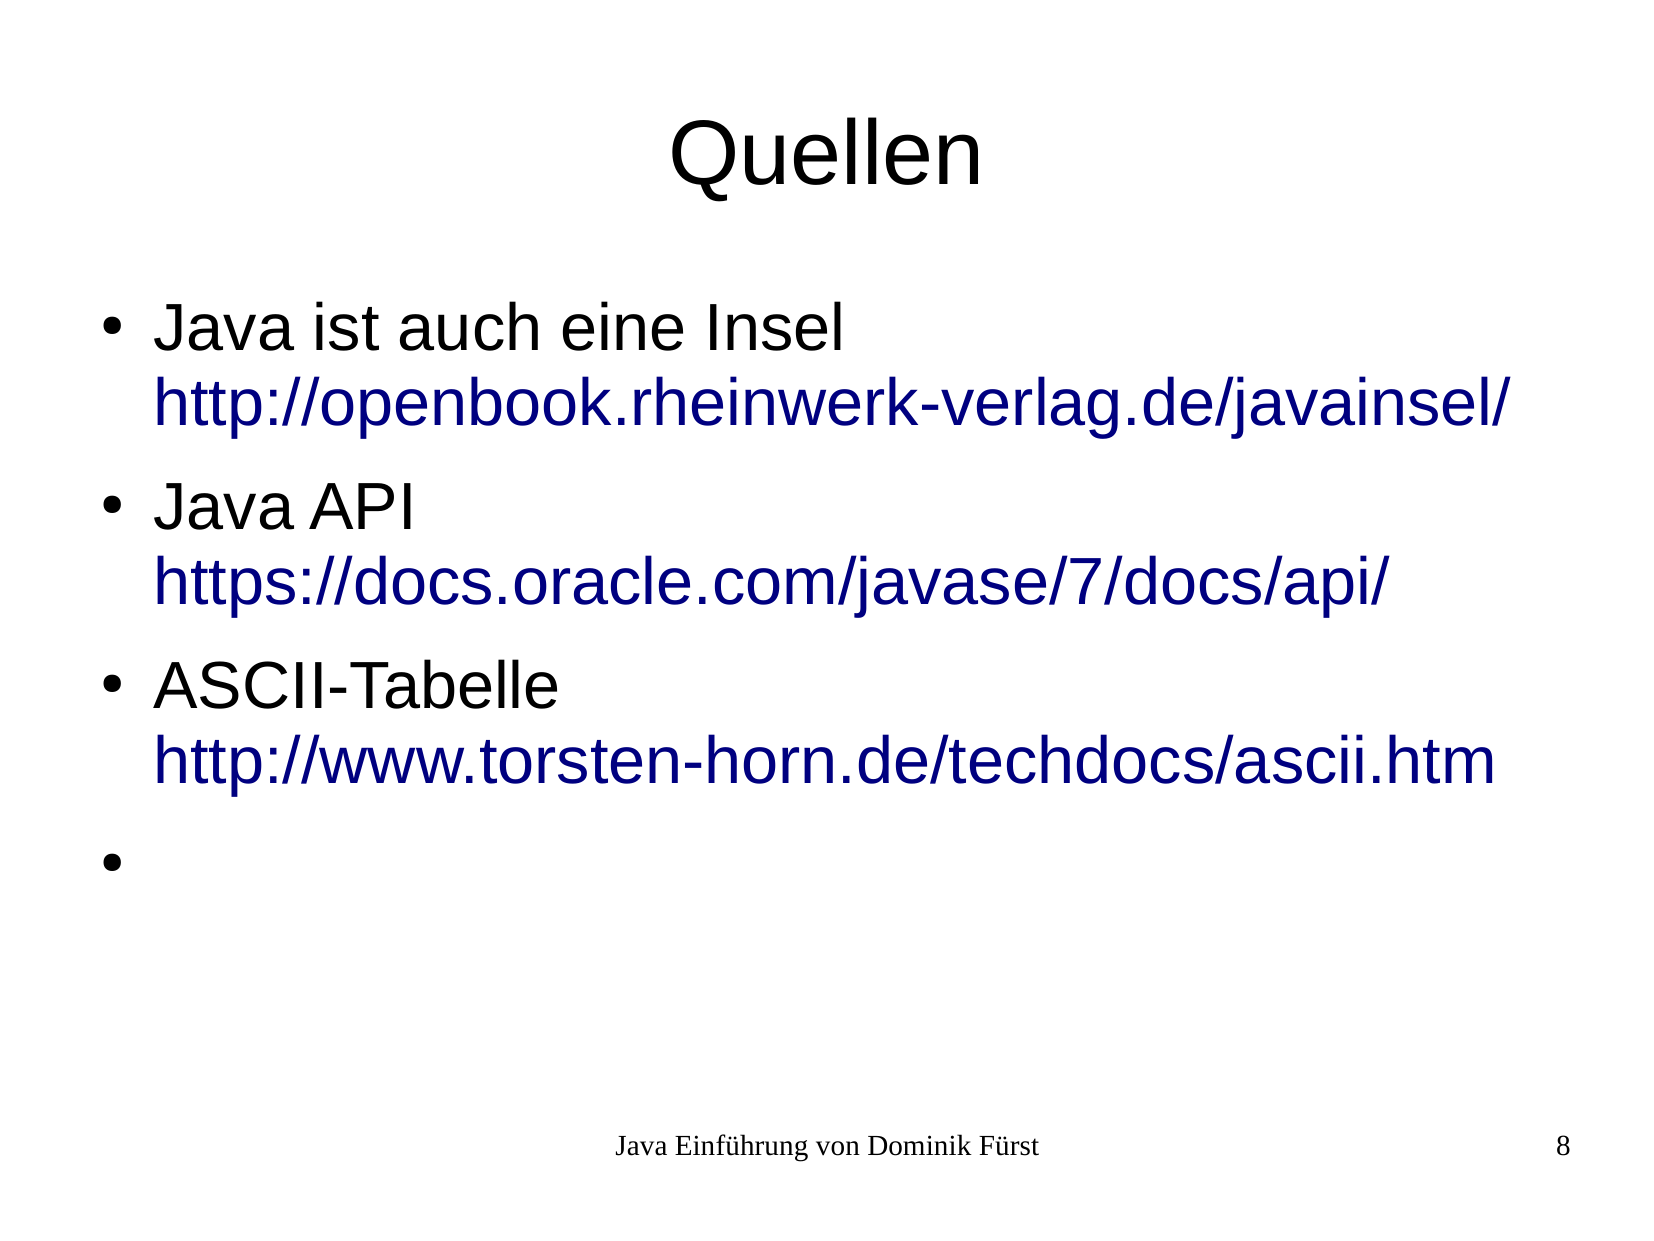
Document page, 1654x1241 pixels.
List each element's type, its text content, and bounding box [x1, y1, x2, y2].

title Quellen [82, 49, 1571, 257]
list Java ist auch eine Insel http://openbook.rheinwerk-verlag.de/javainsel/ Java API https://docs.oracle.com/javase/7/docs/api/ ASCII-Tabelle http://www.torsten-horn.de/techdocs/ascii.htm [82, 290, 1571, 1010]
